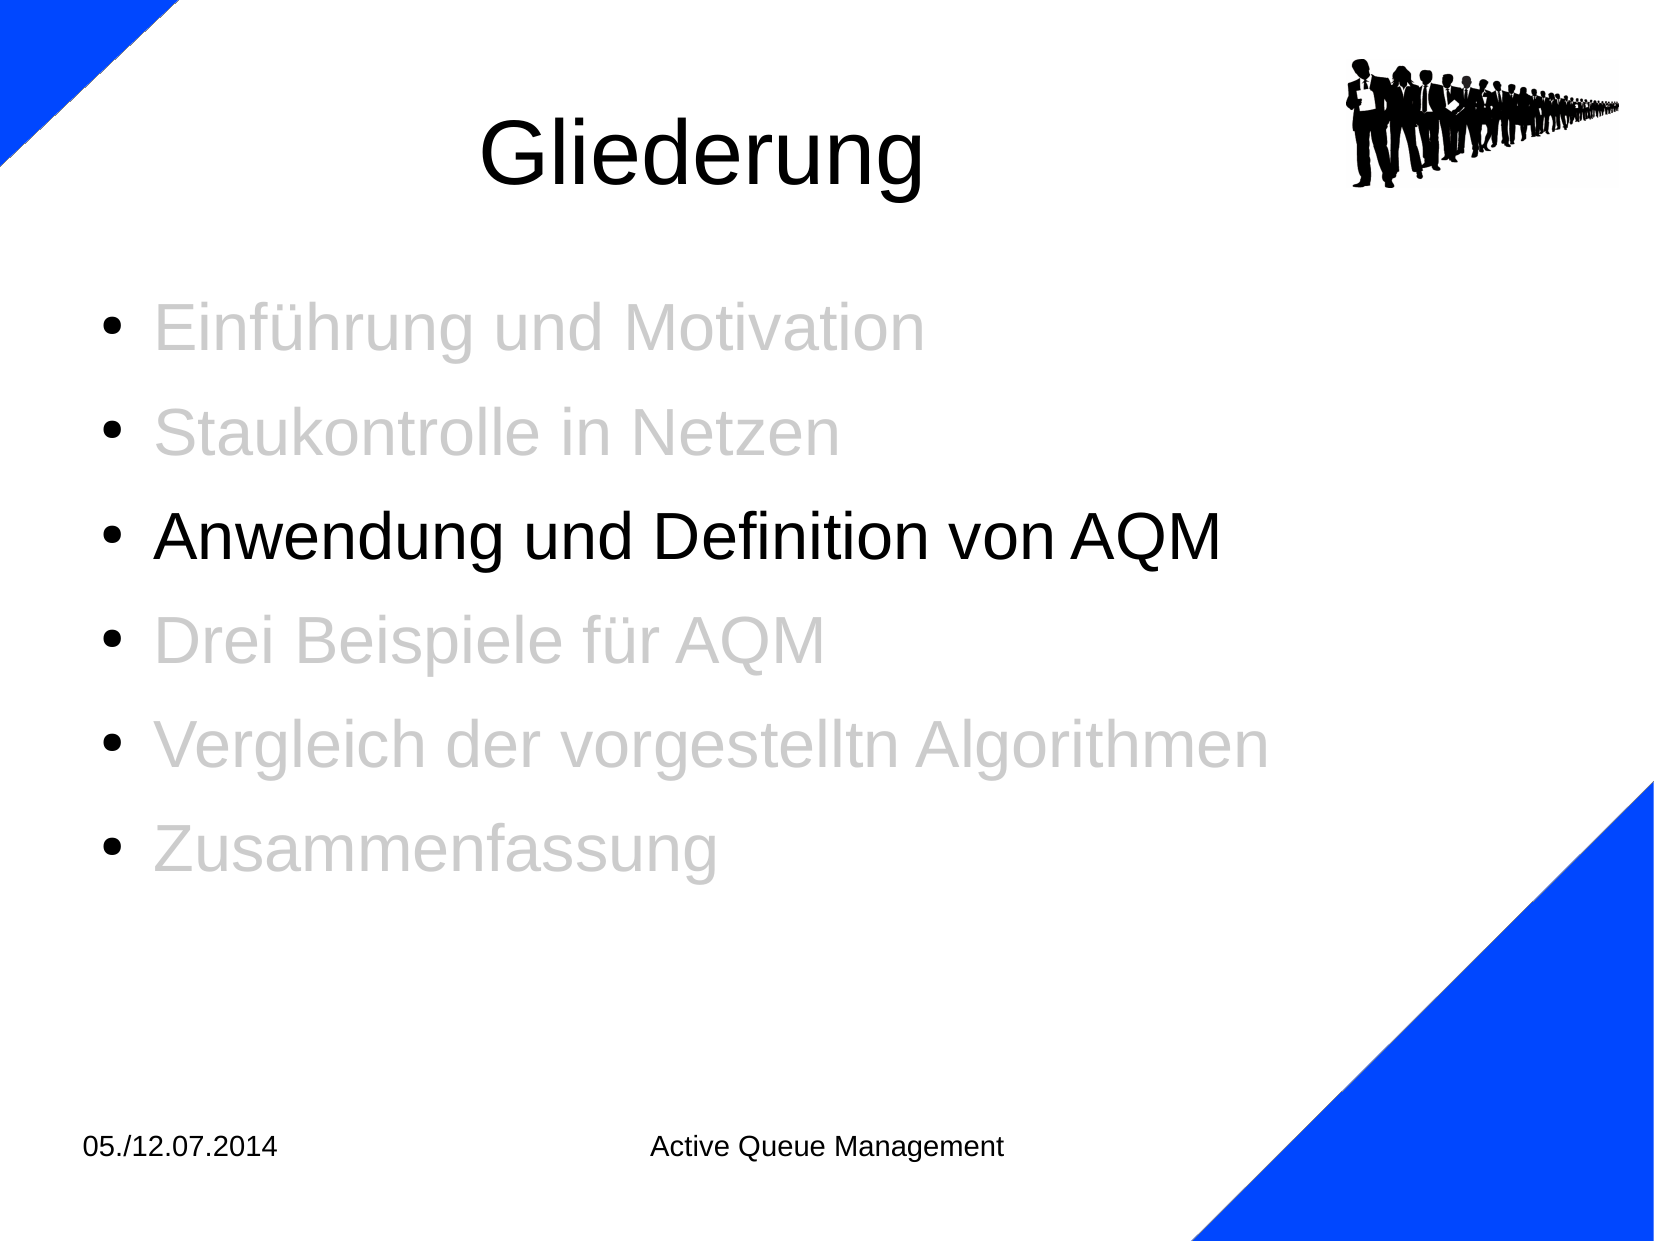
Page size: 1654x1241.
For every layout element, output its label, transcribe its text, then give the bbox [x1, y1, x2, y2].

title Gliederung [82, 49, 1323, 257]
list Einführung und Motivation Staukontrolle in Netzen Anwendung und Definition von AQM Drei Beispiele für AQM Vergleich der vorgestelltn Algorithmen Zusammenfassung [82, 290, 1571, 1010]
picture [1346, 59, 1619, 188]
